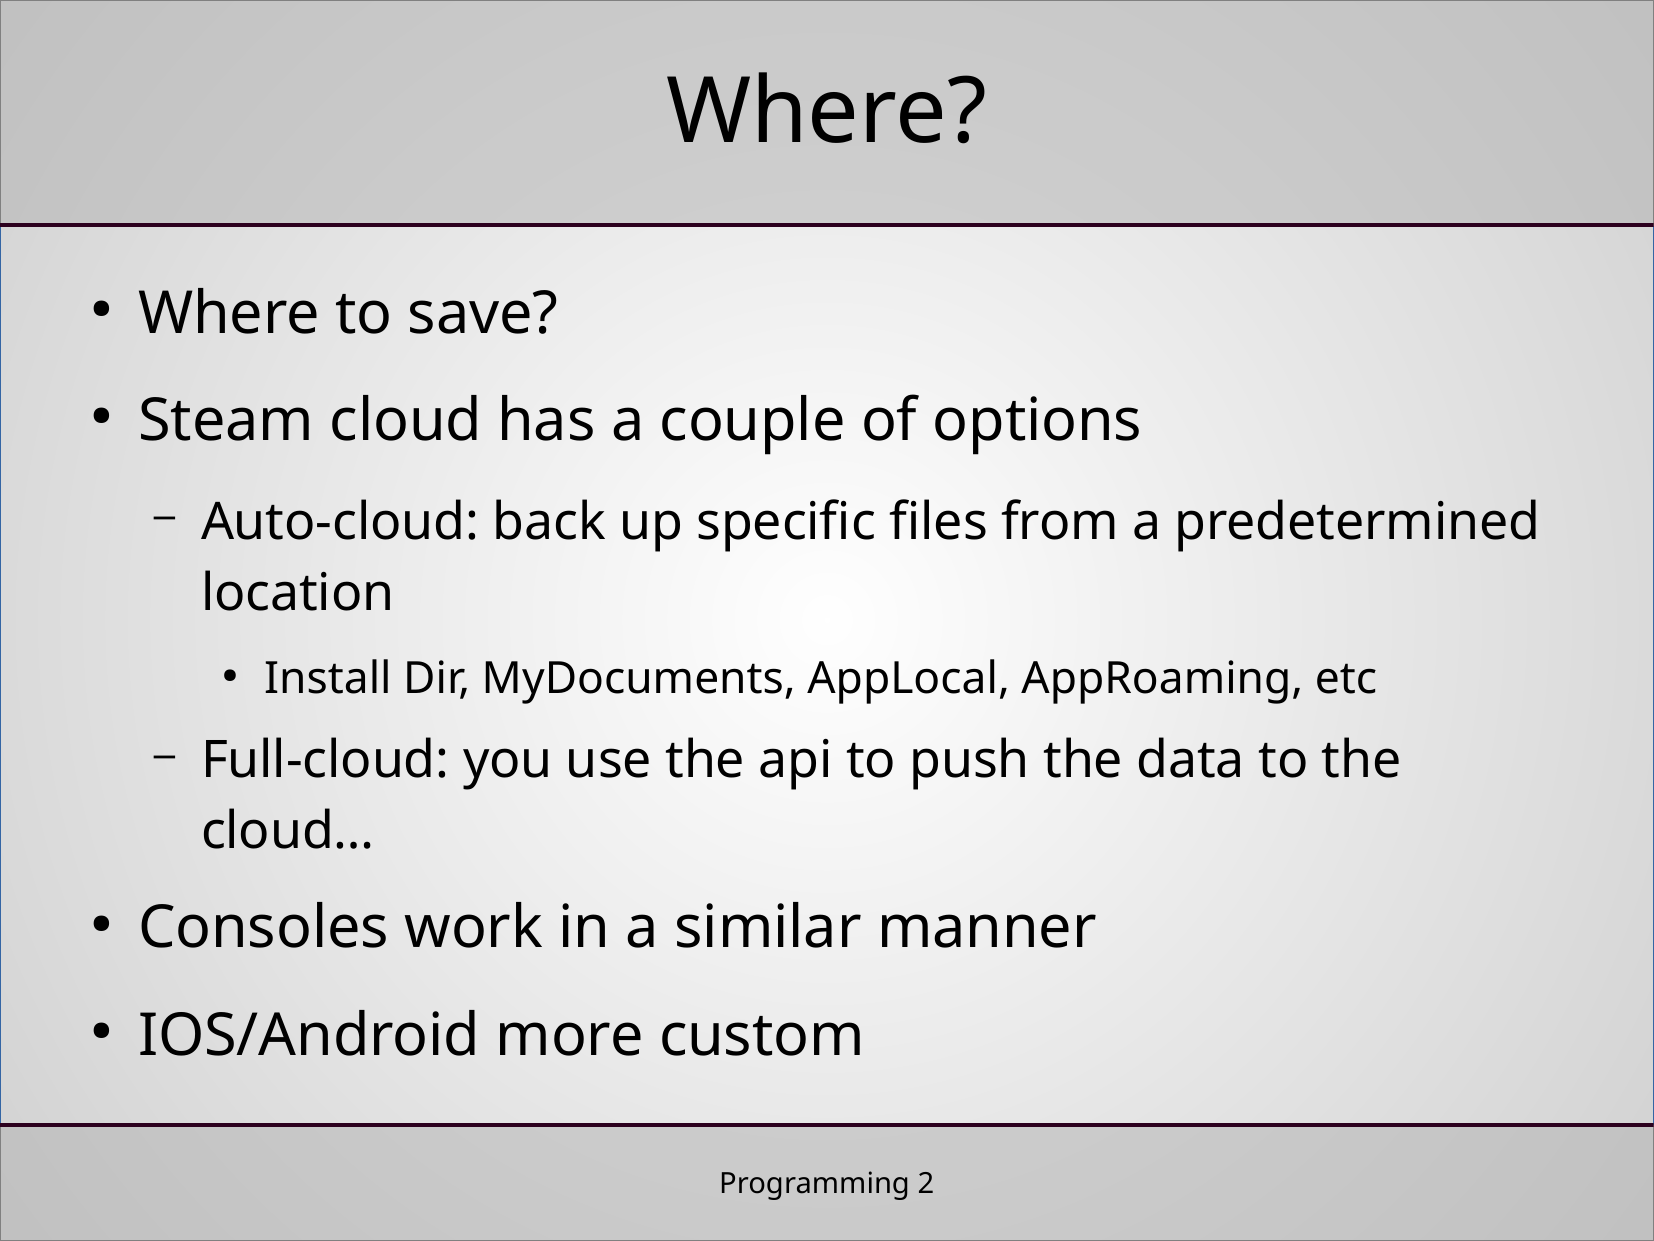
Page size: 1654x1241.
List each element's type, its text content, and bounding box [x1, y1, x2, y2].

list Where to save? Steam cloud has a couple of options Auto-cloud: back up specific files from a predetermined location Install Dir, MyDocuments, AppLocal, AppRoaming, etc Full-cloud: you use the api to push the data to the cloud… Consoles work in a similar manner IOS/Android more custom [75, 270, 1571, 1075]
title Where? [82, 34, 1571, 181]
